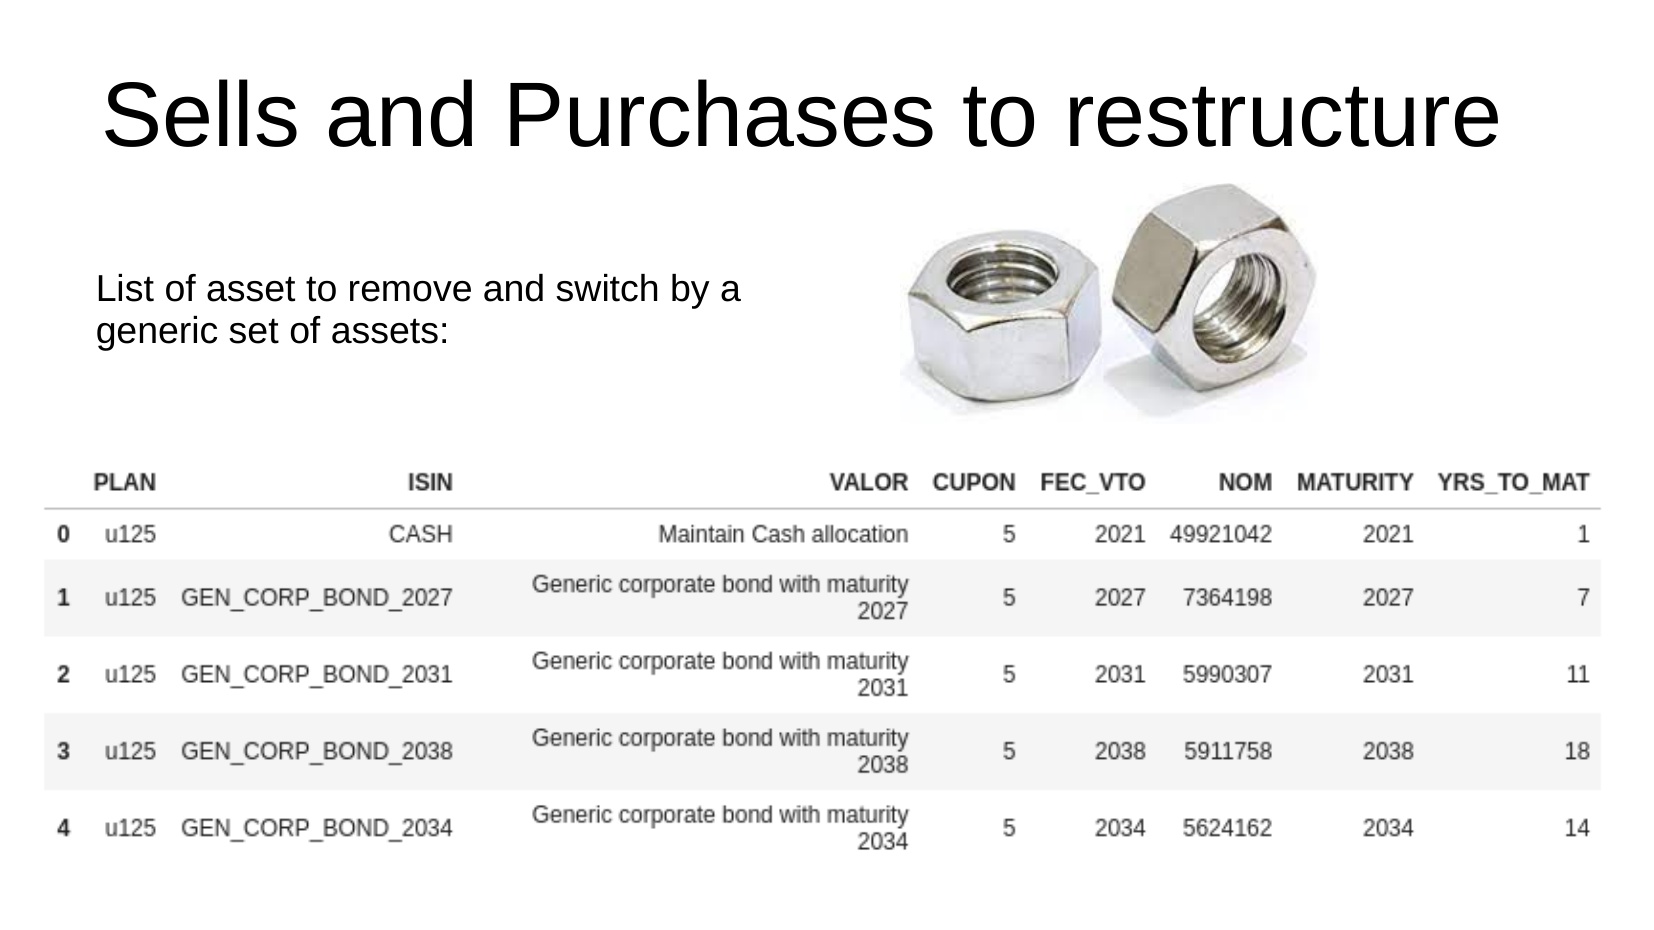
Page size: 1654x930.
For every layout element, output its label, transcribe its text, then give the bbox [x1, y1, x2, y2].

picture [900, 183, 1320, 424]
picture [39, 464, 1607, 875]
text_box List of asset to remove and switch by a generic set of assets: [81, 260, 809, 402]
title Sells and Purchases to restructure [58, 37, 1547, 193]
